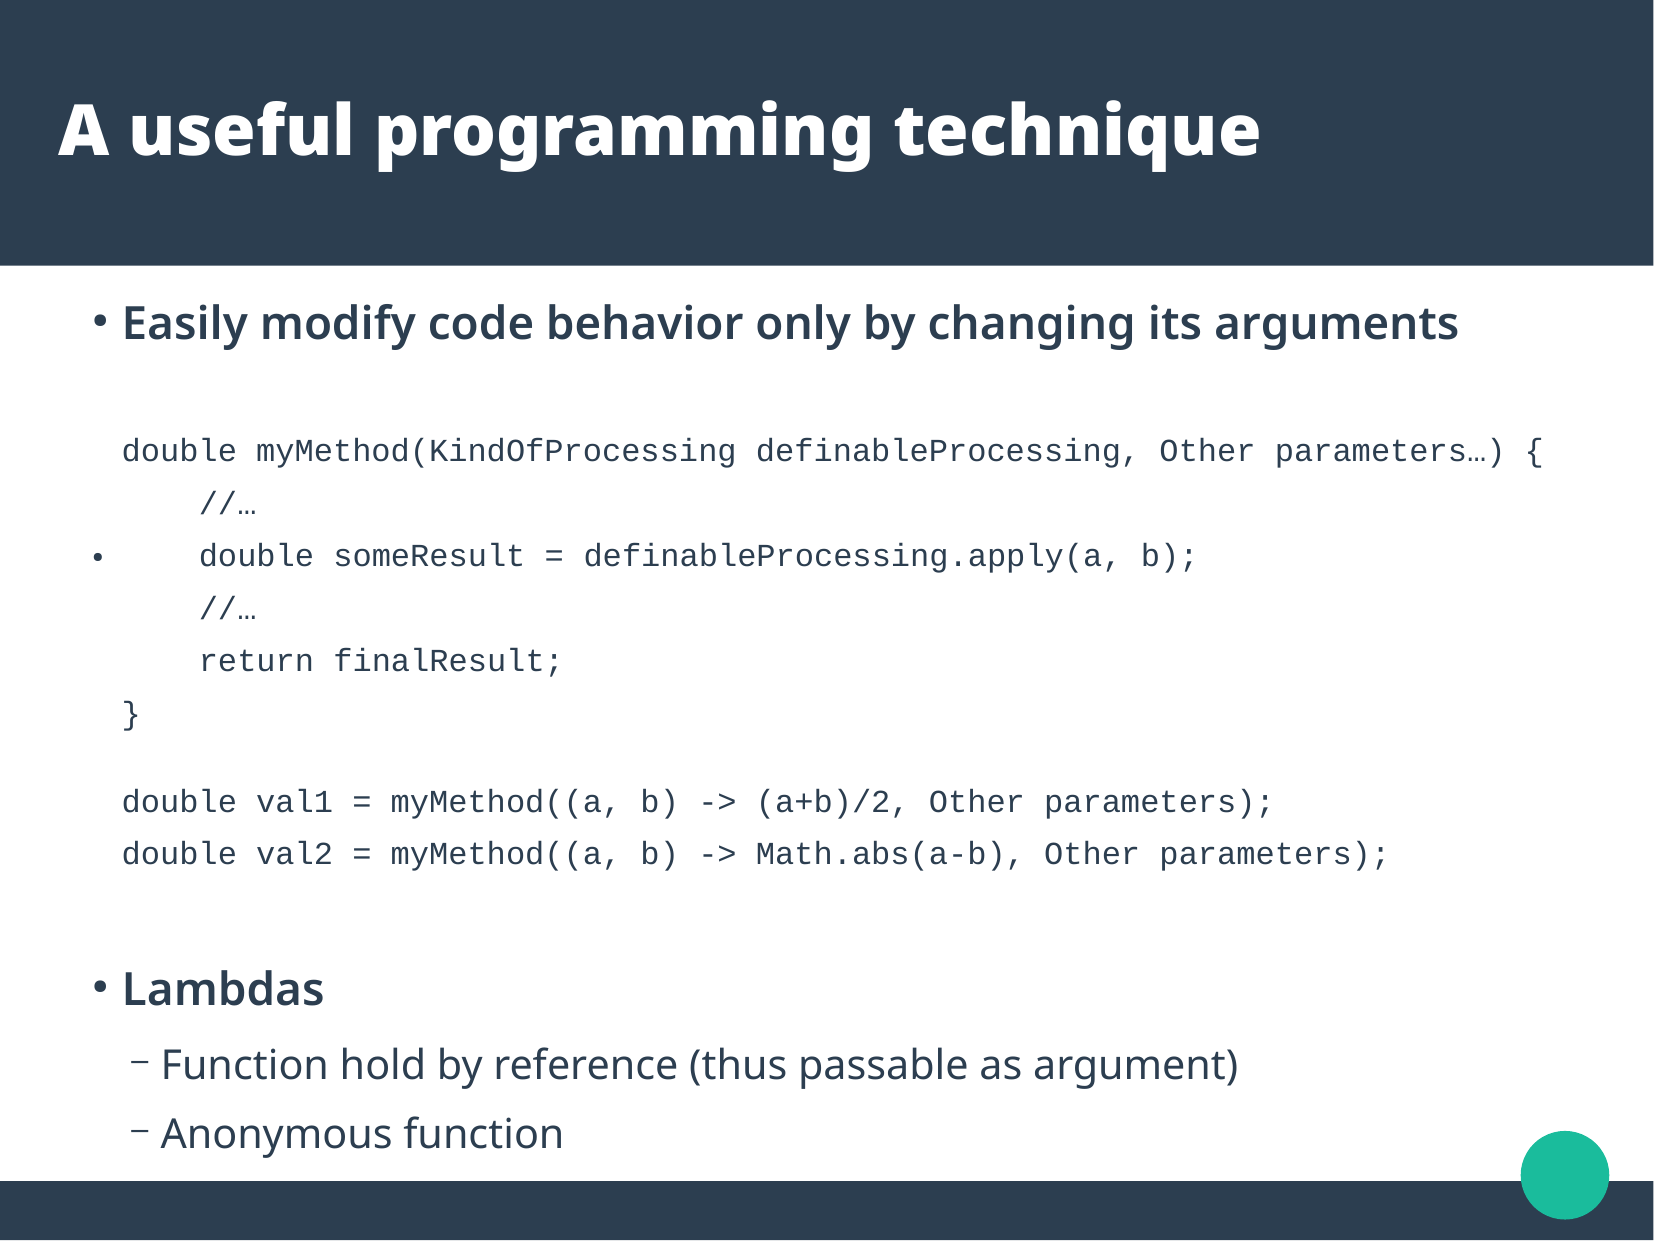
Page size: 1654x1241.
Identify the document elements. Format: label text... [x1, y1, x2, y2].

title A useful programming technique [59, 49, 1595, 207]
list Easily modify code behavior only by changing its arguments double myMethod(KindOfProcessing definableProcessing, Other parameters…) { //… double someResult = definableProcessing.apply(a, b); //… return finalResult; } double val1 = myMethod((a, b) -> (a+b)/2, Other parameters); double val2 = myMethod((a, b) -> Math.abs(a-b), Other parameters); Lambdas Function hold by reference (thus passable as argument) Anonymous function [82, 290, 1571, 1171]
